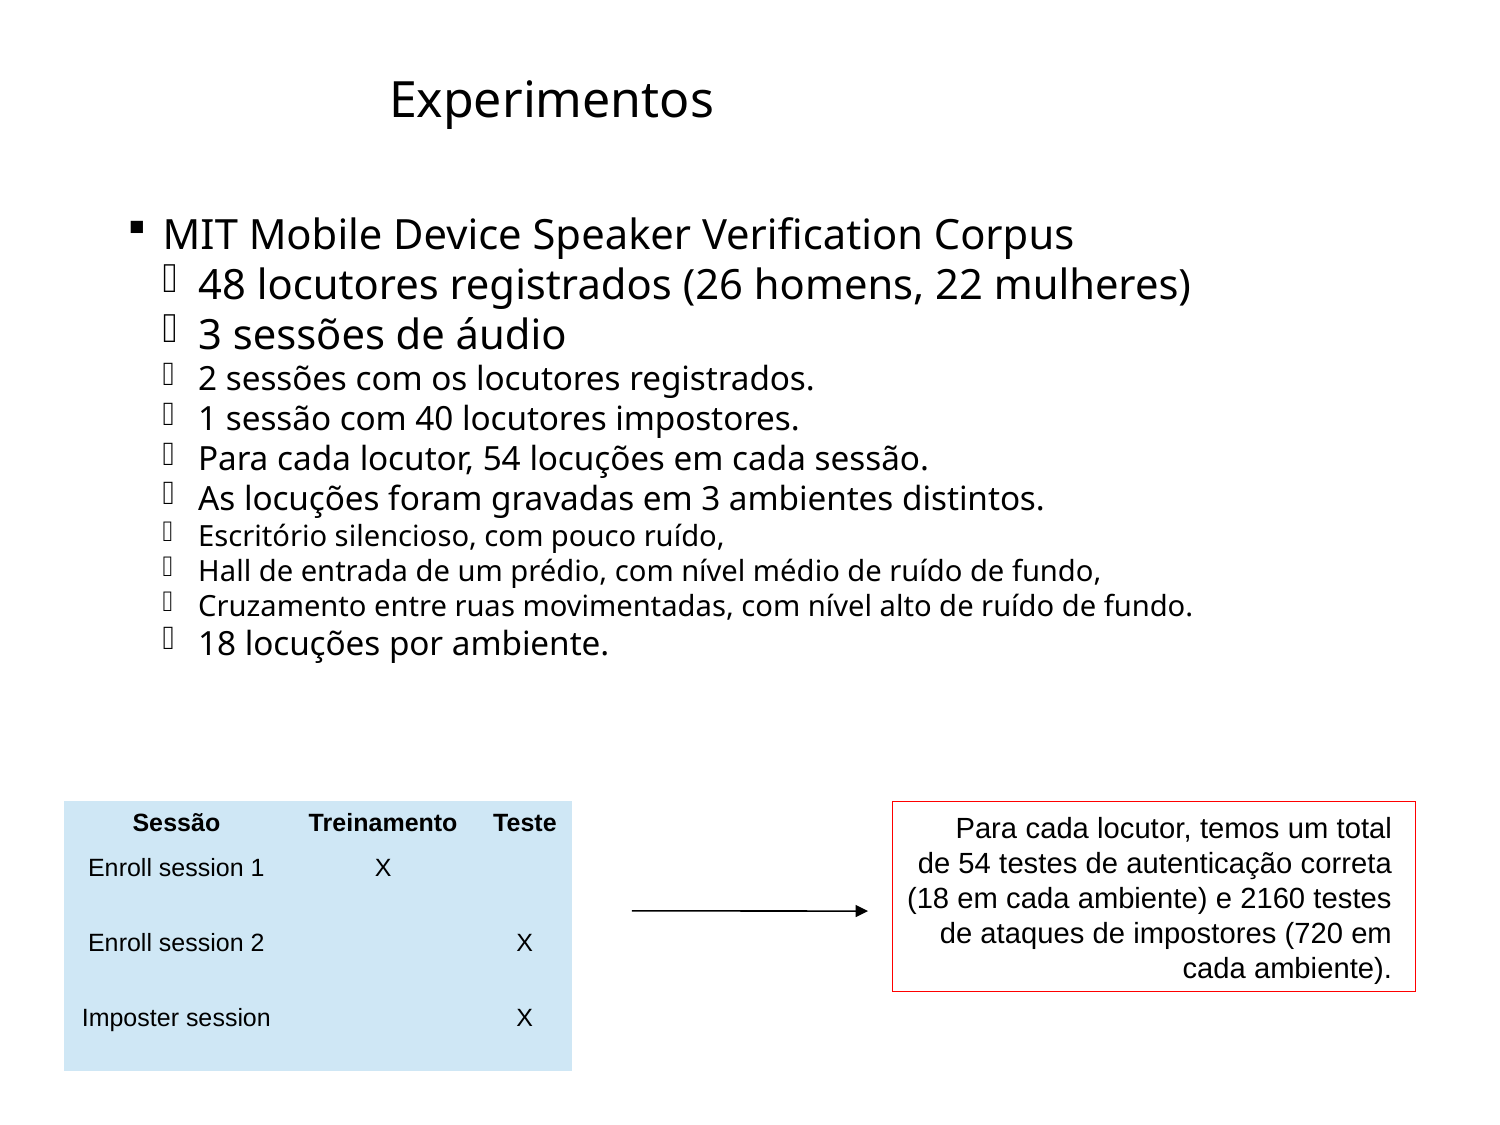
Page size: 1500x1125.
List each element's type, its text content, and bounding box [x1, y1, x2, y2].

text_box Para cada locutor, temos um total de 54 testes de autenticação correta (18 em cada ambiente) e 2160 testes de ataques de impostores (720 em cada ambiente). [892, 801, 1416, 992]
table_cell [289, 996, 478, 1071]
text_box MIT Mobile Device Speaker Verification Corpus 48 locutores registrados (26 homens, 22 mulheres) 3 sessões de áudio 2 sessões com os locutores registrados. 1 sessão com 40 locutores impostores. Para cada locutor, 54 locuções em cada sessão. As locuções foram gravadas em 3 ambientes distintos. Escritório silencioso, com pouco ruído, Hall de entrada de um prédio, com nível médio de ruído de fundo, Cruzamento entre ruas movimentadas, com nível alto de ruído de fundo. 18 locuções por ambiente. [112, 200, 1363, 963]
table_cell Enroll session 1 [64, 847, 289, 921]
table_cell X [478, 921, 572, 996]
table_cell X [289, 847, 478, 921]
table_cell [289, 921, 478, 996]
text_box Experimentos [49, 49, 1054, 145]
table_cell [478, 847, 572, 921]
table_header Teste [478, 801, 572, 847]
table_cell X [478, 996, 572, 1071]
table_cell Imposter session [64, 996, 289, 1071]
table_header Sessão [64, 801, 289, 847]
table_cell Enroll session 2 [64, 921, 289, 996]
table_header Treinamento [289, 801, 478, 847]
